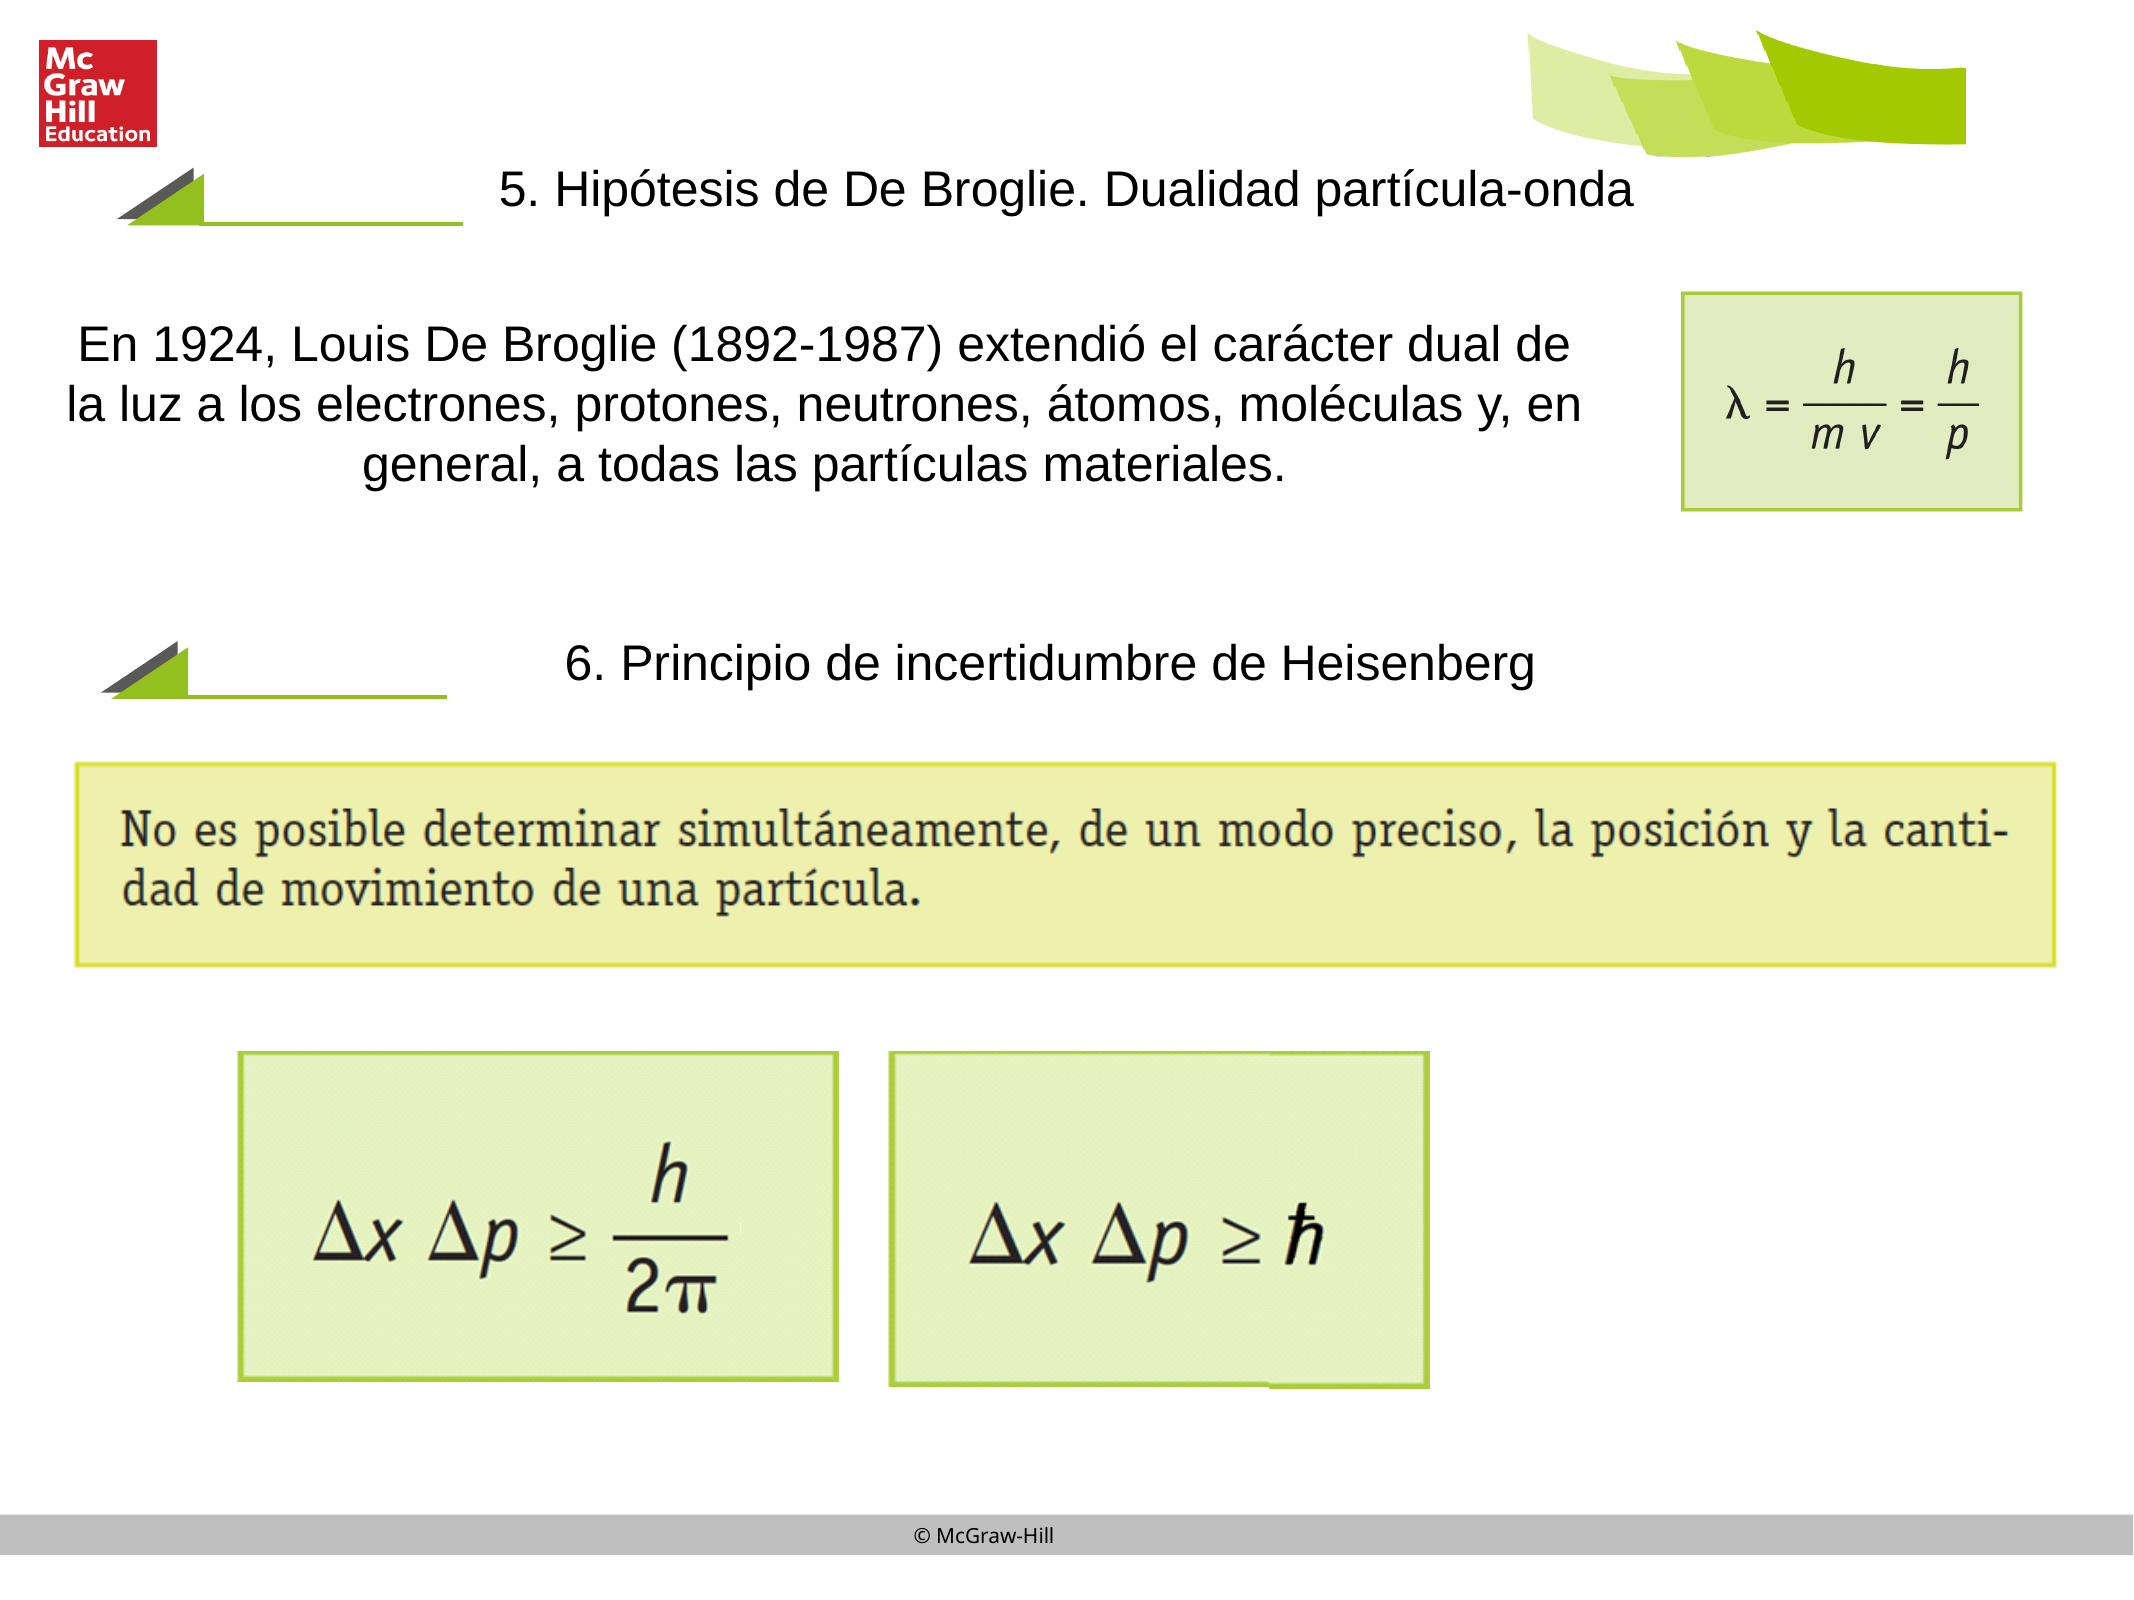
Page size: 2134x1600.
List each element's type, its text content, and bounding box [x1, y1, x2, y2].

text_box © McGraw-Hill [707, 1514, 1261, 1555]
picture [39, 40, 157, 147]
picture [67, 755, 2067, 974]
text_box [116, 167, 205, 226]
picture [1679, 289, 2025, 514]
text_box 5. Hipótesis de De Broglie. Dualidad partícula-onda [212, 148, 1922, 225]
picture [236, 1051, 839, 1382]
text_box 6. Principio de incertidumbre de Heisenberg [196, 621, 1906, 699]
picture [887, 1051, 1430, 1389]
text_box [100, 641, 189, 699]
text_box En 1924, Louis De Broglie (1892-1987) extendió el carácter dual de la luz a los electrones, protones, neutrones, átomos, moléculas y, en general, a todas las partículas materiales. [48, 302, 1601, 500]
text_box [0, 1514, 2134, 1556]
picture [1387, 30, 1966, 157]
